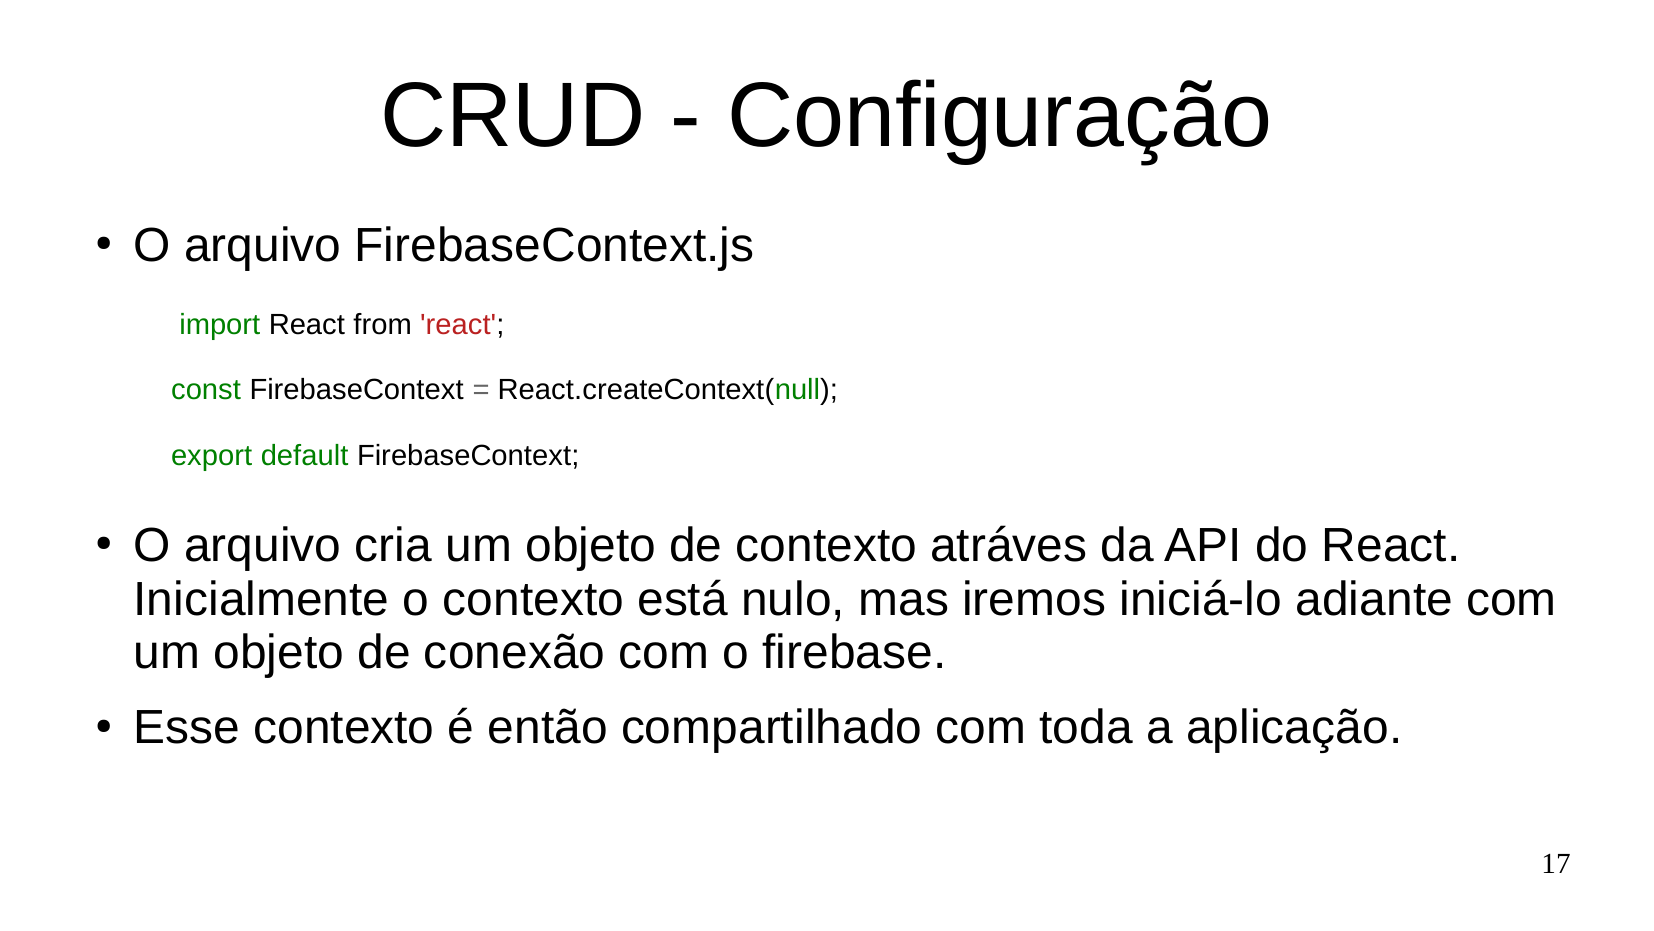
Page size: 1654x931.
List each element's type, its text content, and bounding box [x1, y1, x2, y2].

text_box import React from 'react'; const FirebaseContext = React.createContext(null); export default FirebaseContext; [156, 300, 891, 497]
title CRUD - Configuração [82, 37, 1571, 193]
list O arquivo FirebaseContext.js O arquivo cria um objeto de contexto atráves da API do React. Inicialmente o contexto está nulo, mas iremos iniciá-lo adiante com um objeto de conexão com o firebase. Esse contexto é então compartilhado com toda a aplicação. [82, 217, 1571, 758]
